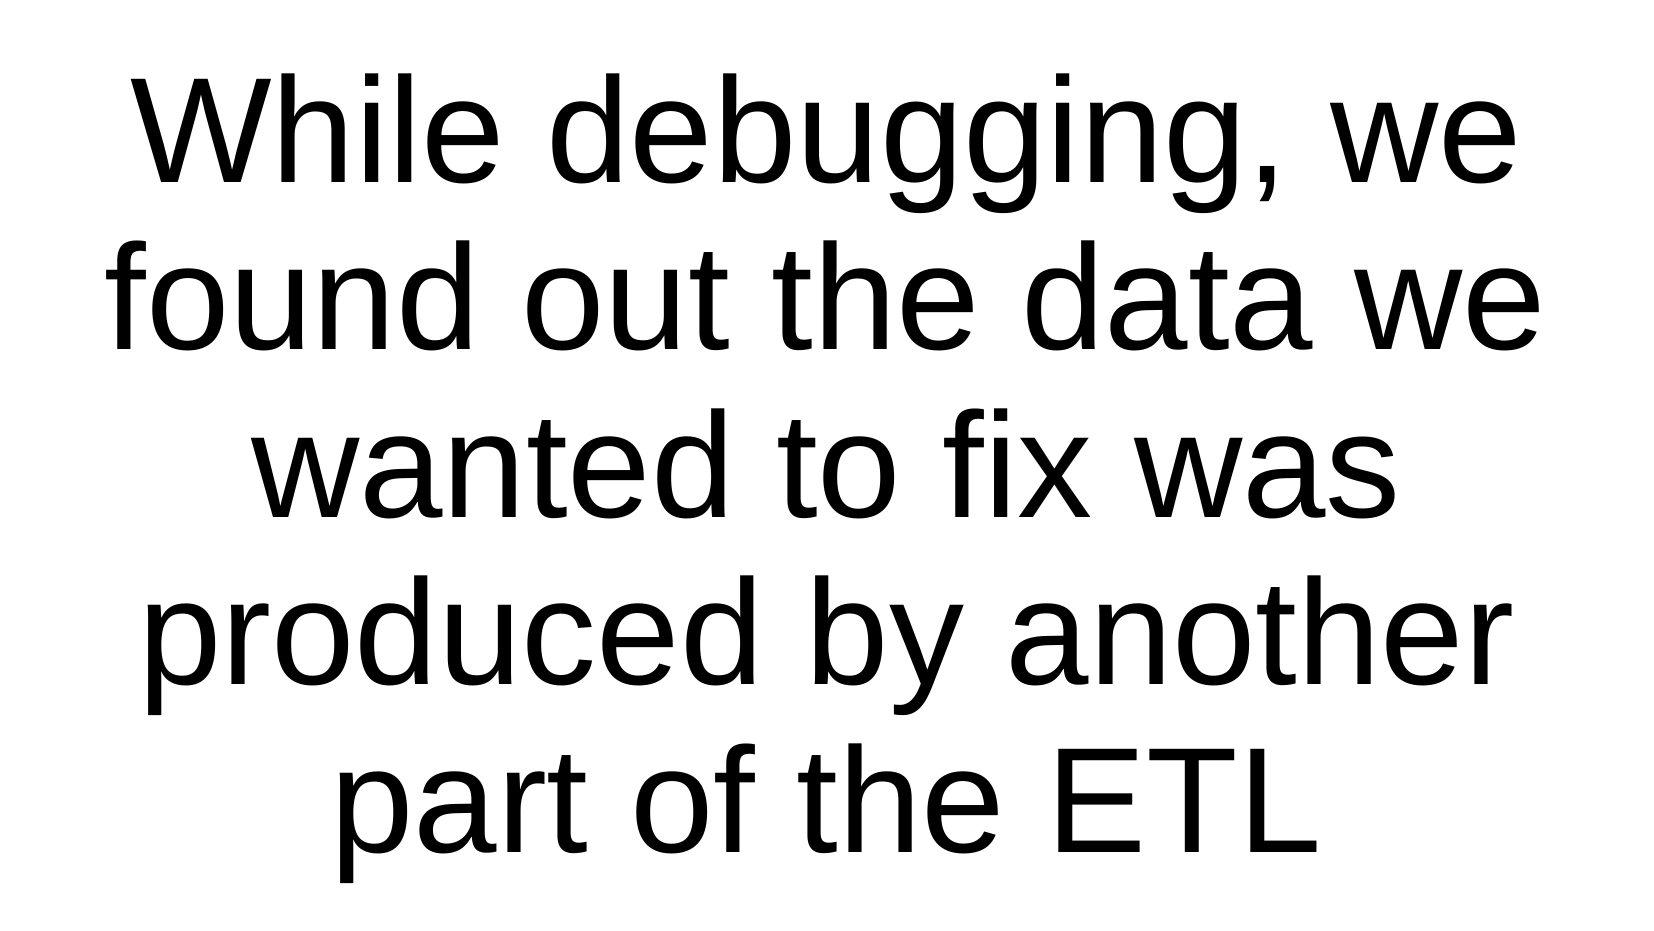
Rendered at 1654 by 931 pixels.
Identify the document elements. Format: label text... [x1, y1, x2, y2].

title While debugging, we found out the data we wanted to fix was produced by another part of the ETL [73, 41, 1581, 890]
